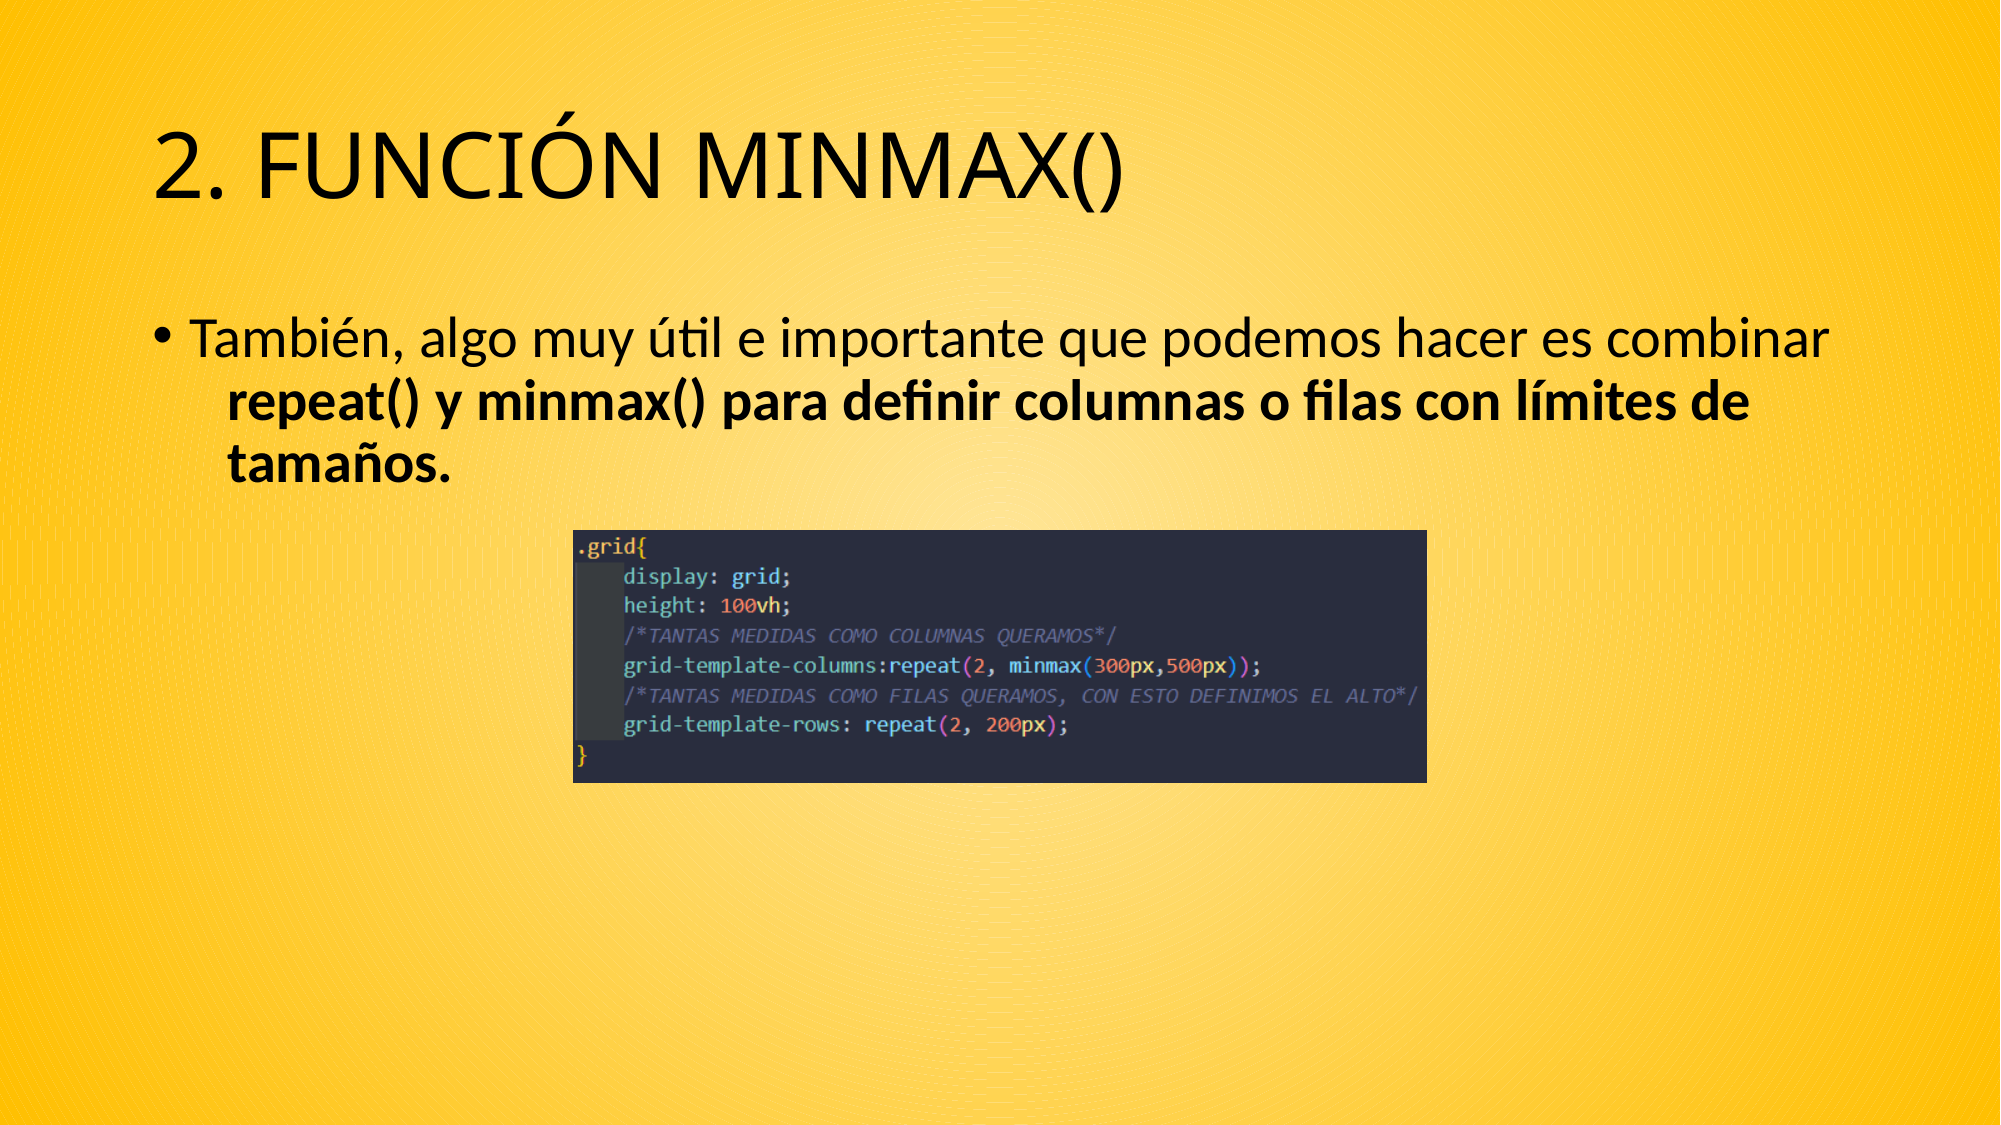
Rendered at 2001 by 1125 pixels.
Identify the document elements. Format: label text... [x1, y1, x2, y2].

picture [573, 530, 1427, 783]
title 2. FUNCIÓN MINMAX() [137, 59, 1863, 278]
list También, algo muy útil e importante que podemos hacer es combinar repeat() y minmax() para definir columnas o filas con límites de tamaños. [137, 299, 1863, 1014]
